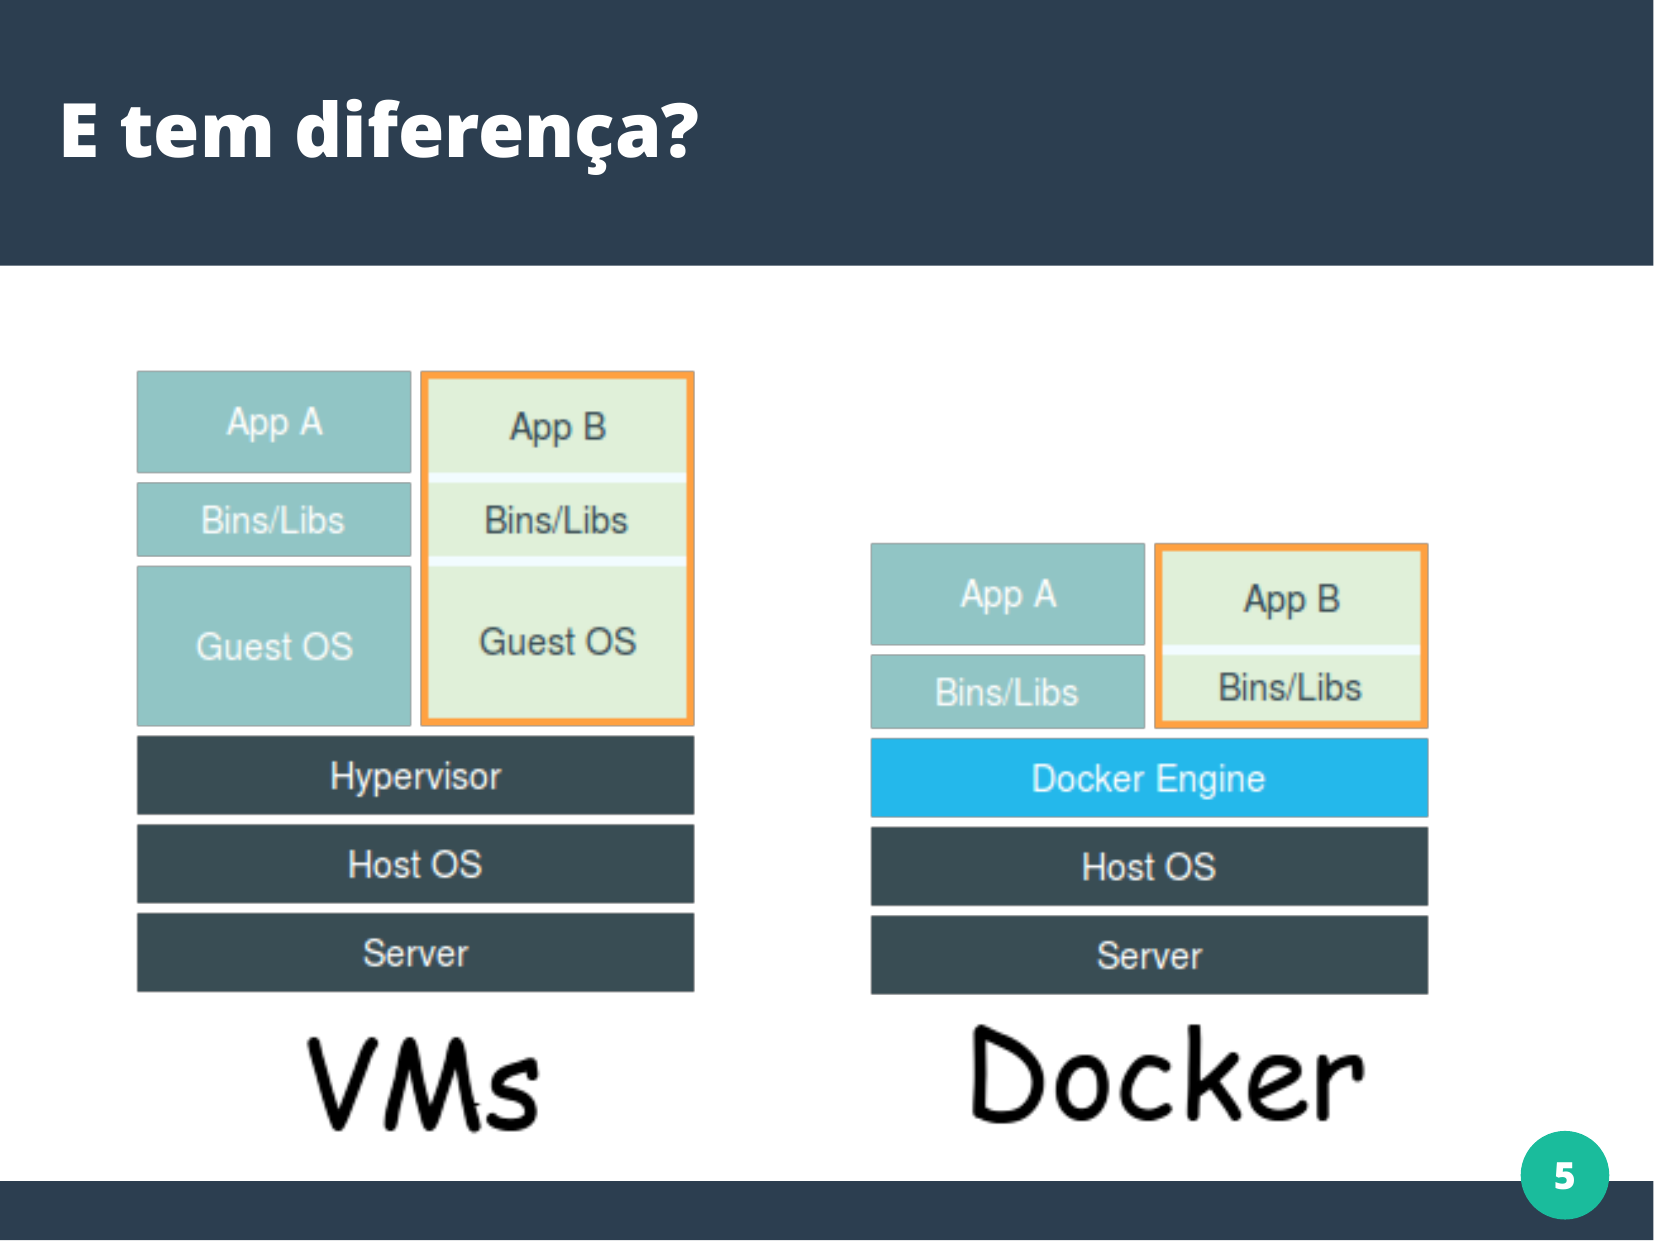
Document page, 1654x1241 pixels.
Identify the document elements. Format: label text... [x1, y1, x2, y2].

picture [85, 324, 1568, 1152]
title E tem diferença? [59, 49, 1595, 207]
